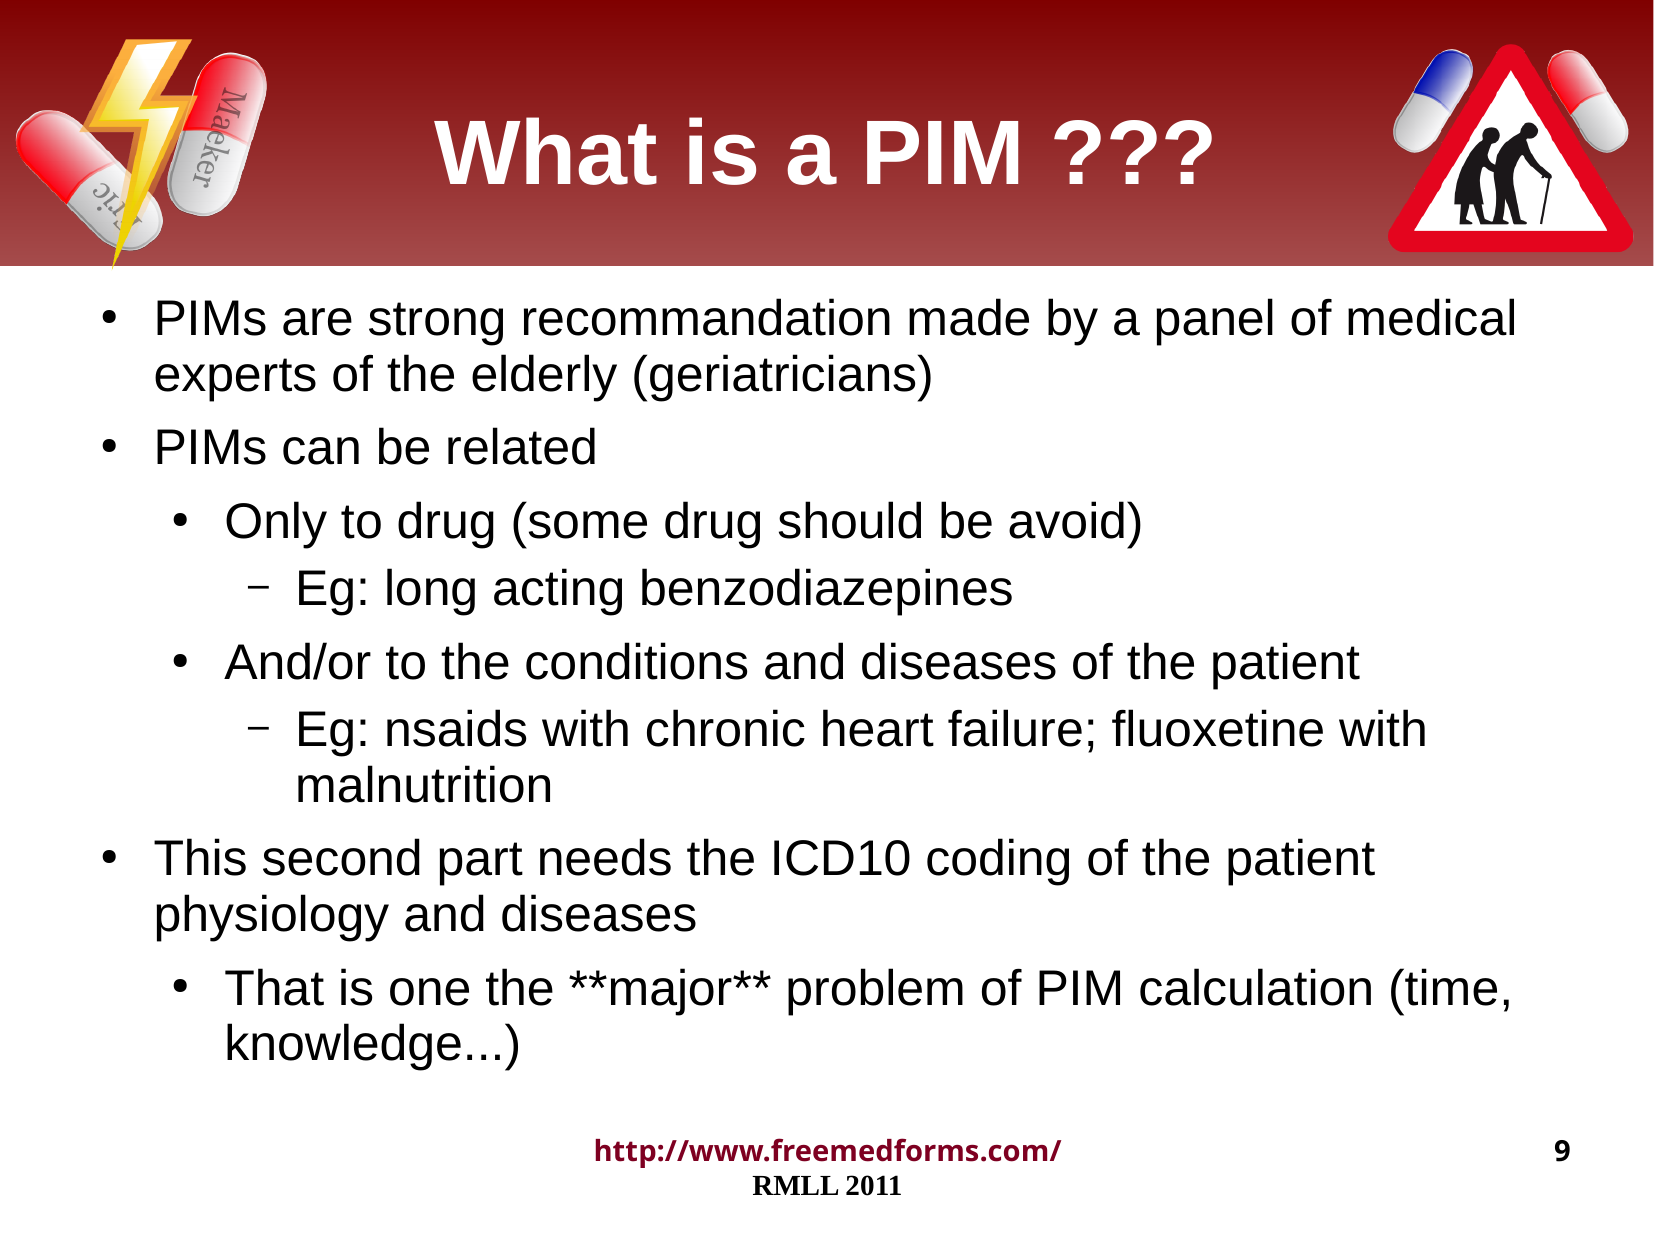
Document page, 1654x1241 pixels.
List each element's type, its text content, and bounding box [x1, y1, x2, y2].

title What is a PIM ??? [295, 49, 1359, 257]
list PIMs are strong recommandation made by a panel of medical experts of the elderly (geriatricians) PIMs can be related Only to drug (some drug should be avoid) Eg: long acting benzodiazepines And/or to the conditions and diseases of the patient Eg: nsaids with chronic heart failure; fluoxetine with malnutrition This second part needs the ICD10 coding of the patient physiology and diseases That is one the **major** problem of PIM calculation (time, knowledge...) [82, 290, 1565, 1093]
picture [0, 29, 271, 273]
picture [1387, 29, 1634, 266]
